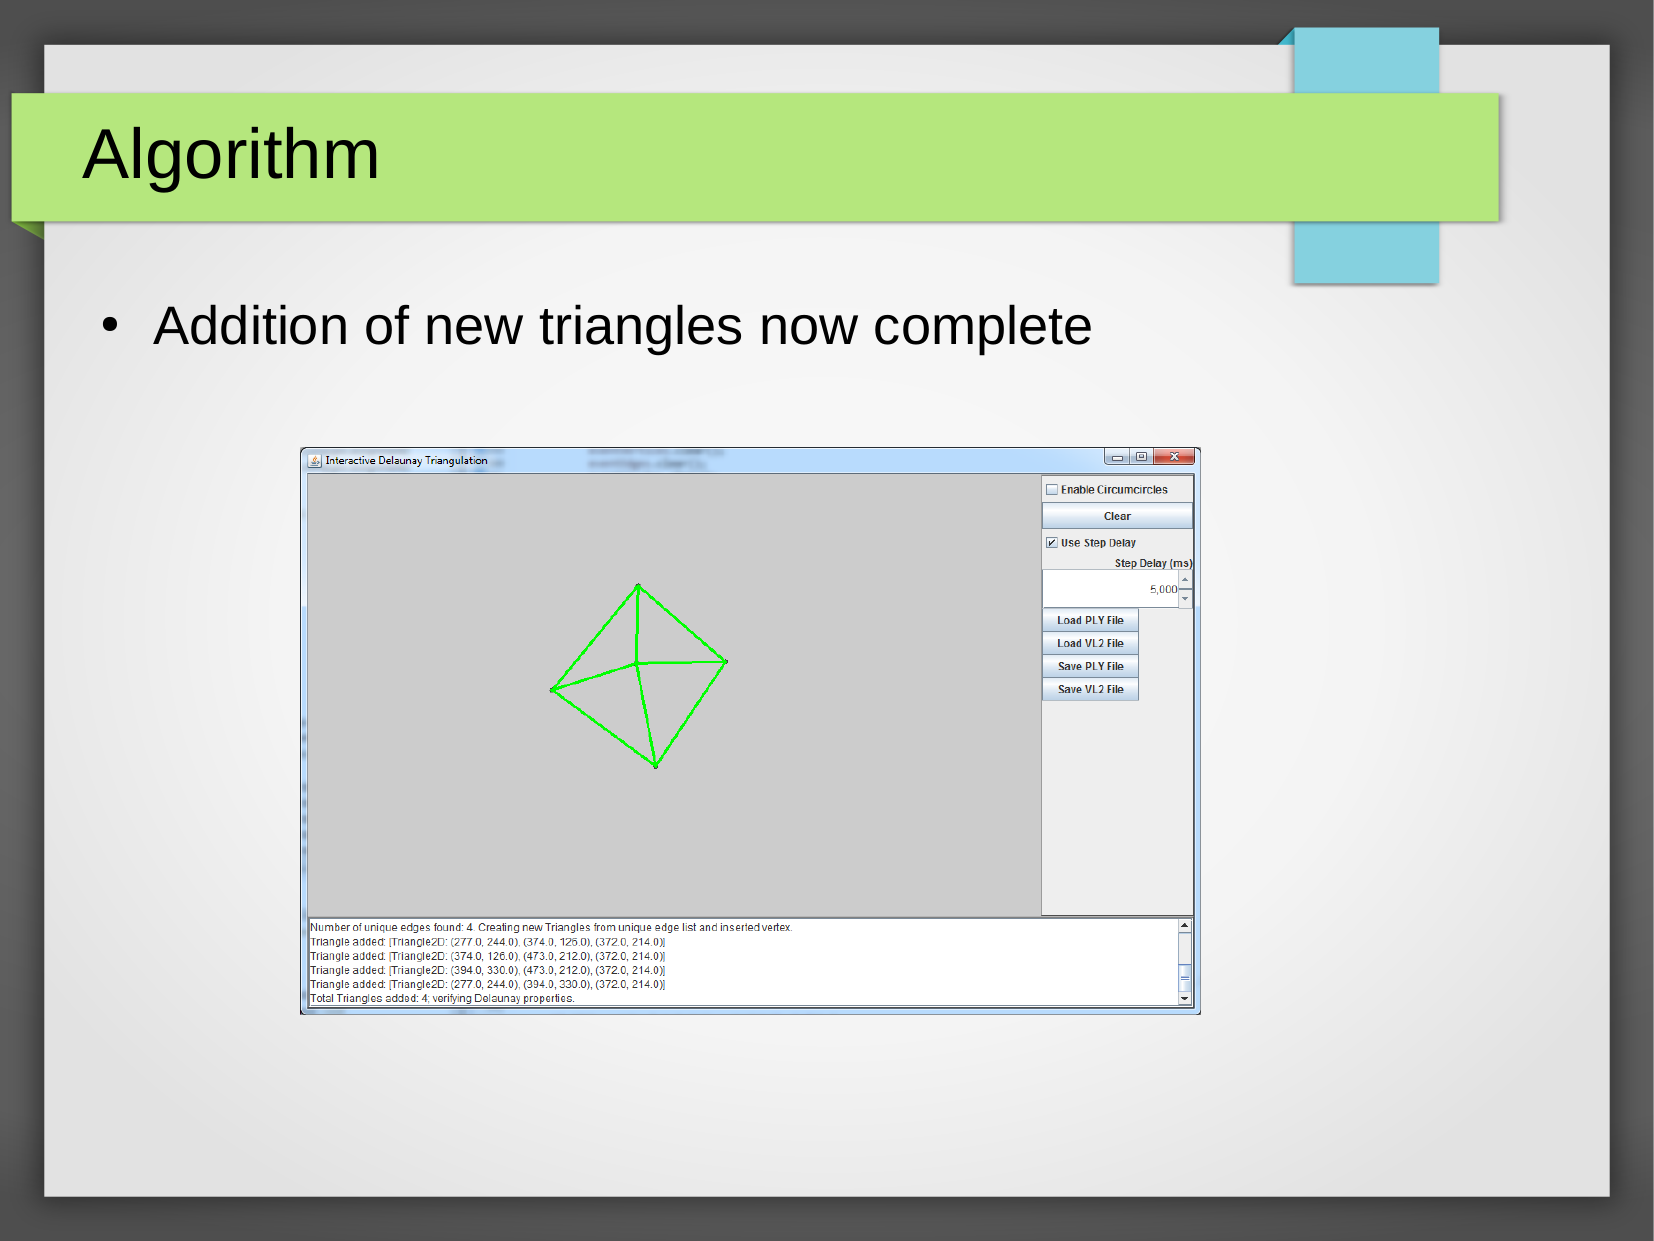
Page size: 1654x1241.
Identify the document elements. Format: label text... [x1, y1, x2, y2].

title Algorithm [82, 94, 1264, 213]
picture [0, 0, 1654, 1241]
list Addition of new triangles now complete [82, 295, 1571, 1015]
